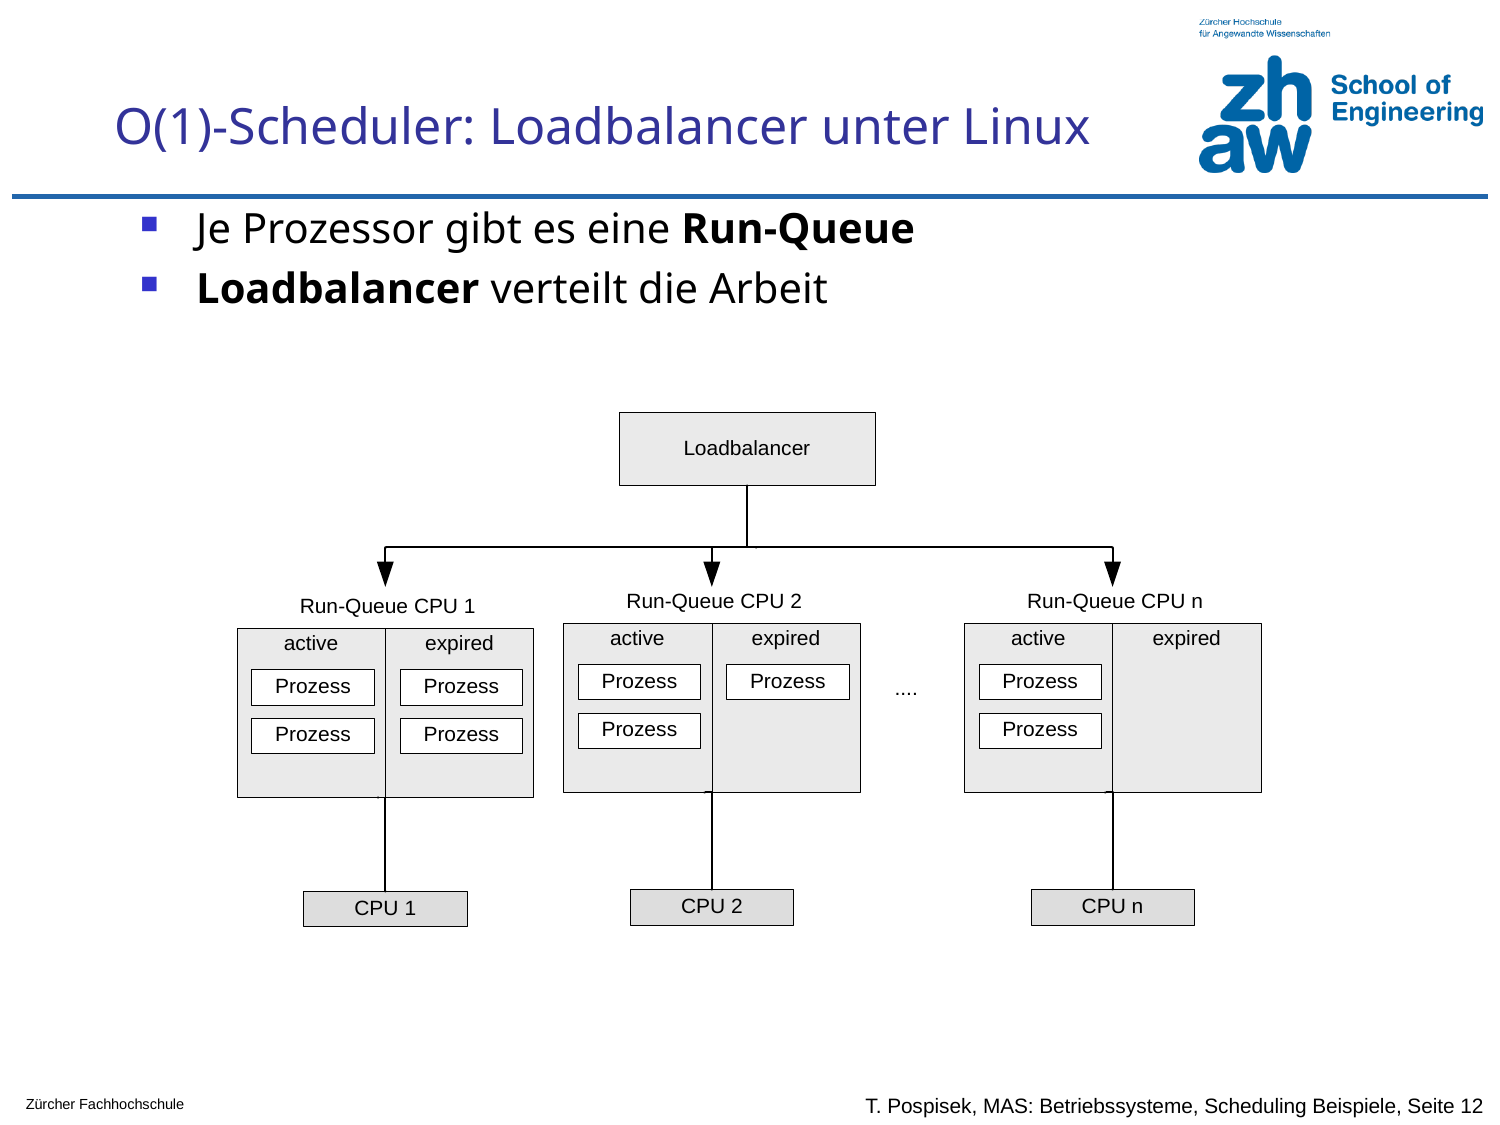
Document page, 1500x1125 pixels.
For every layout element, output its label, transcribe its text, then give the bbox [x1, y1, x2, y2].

picture [233, 404, 1265, 934]
picture [1199, 19, 1483, 173]
list Je Prozessor gibt es eine Run-Queue Loadbalancer verteilt die Arbeit [125, 200, 1413, 313]
title O(1)-Scheduler: Loadbalancer unter Linux [99, 50, 1379, 163]
